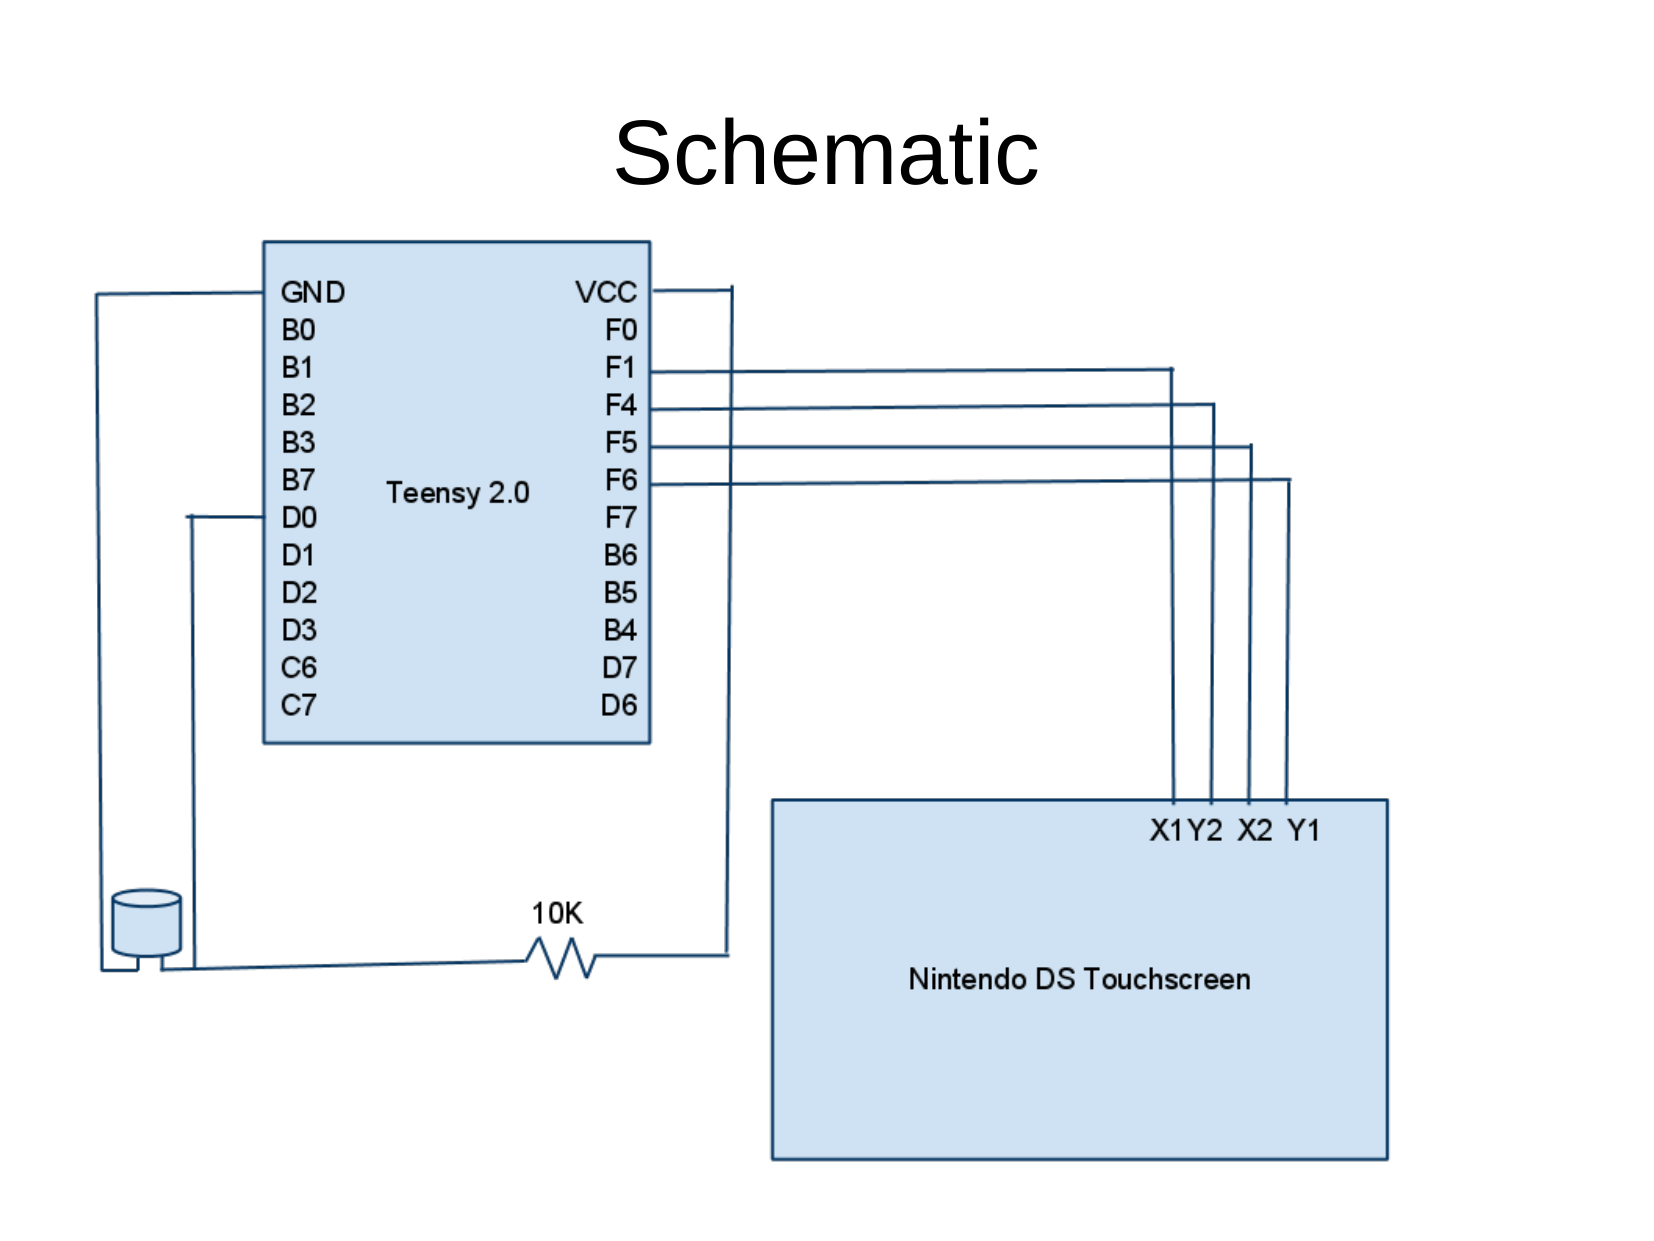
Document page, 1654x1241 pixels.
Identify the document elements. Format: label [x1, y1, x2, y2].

picture [82, 59, 1583, 1185]
